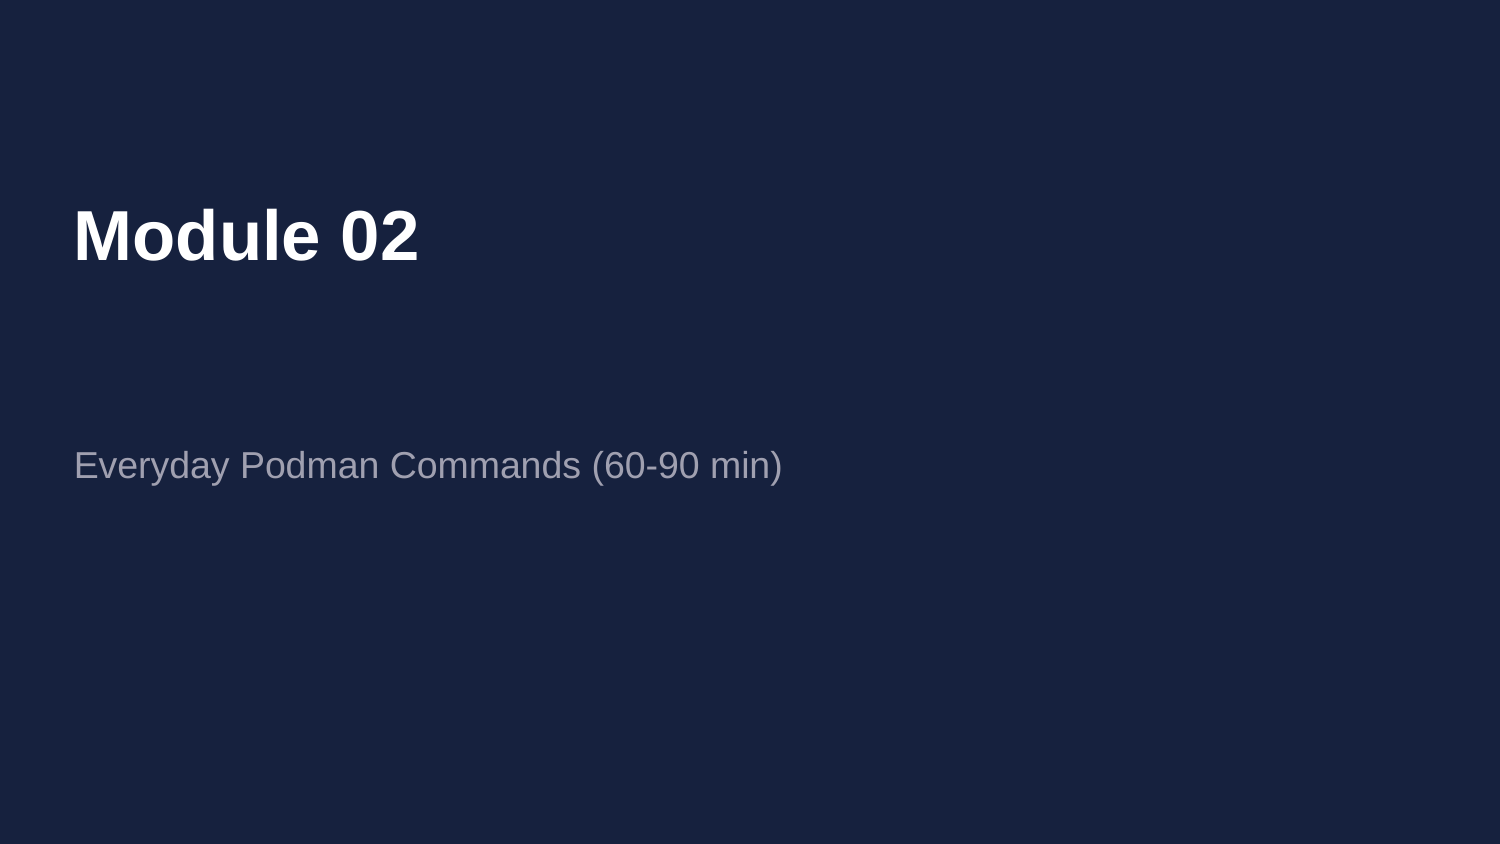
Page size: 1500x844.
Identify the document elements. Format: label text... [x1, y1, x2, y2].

subtitle Everyday Podman Commands (60-90 min) [59, 437, 1441, 532]
title Module 02 [59, 188, 1441, 426]
